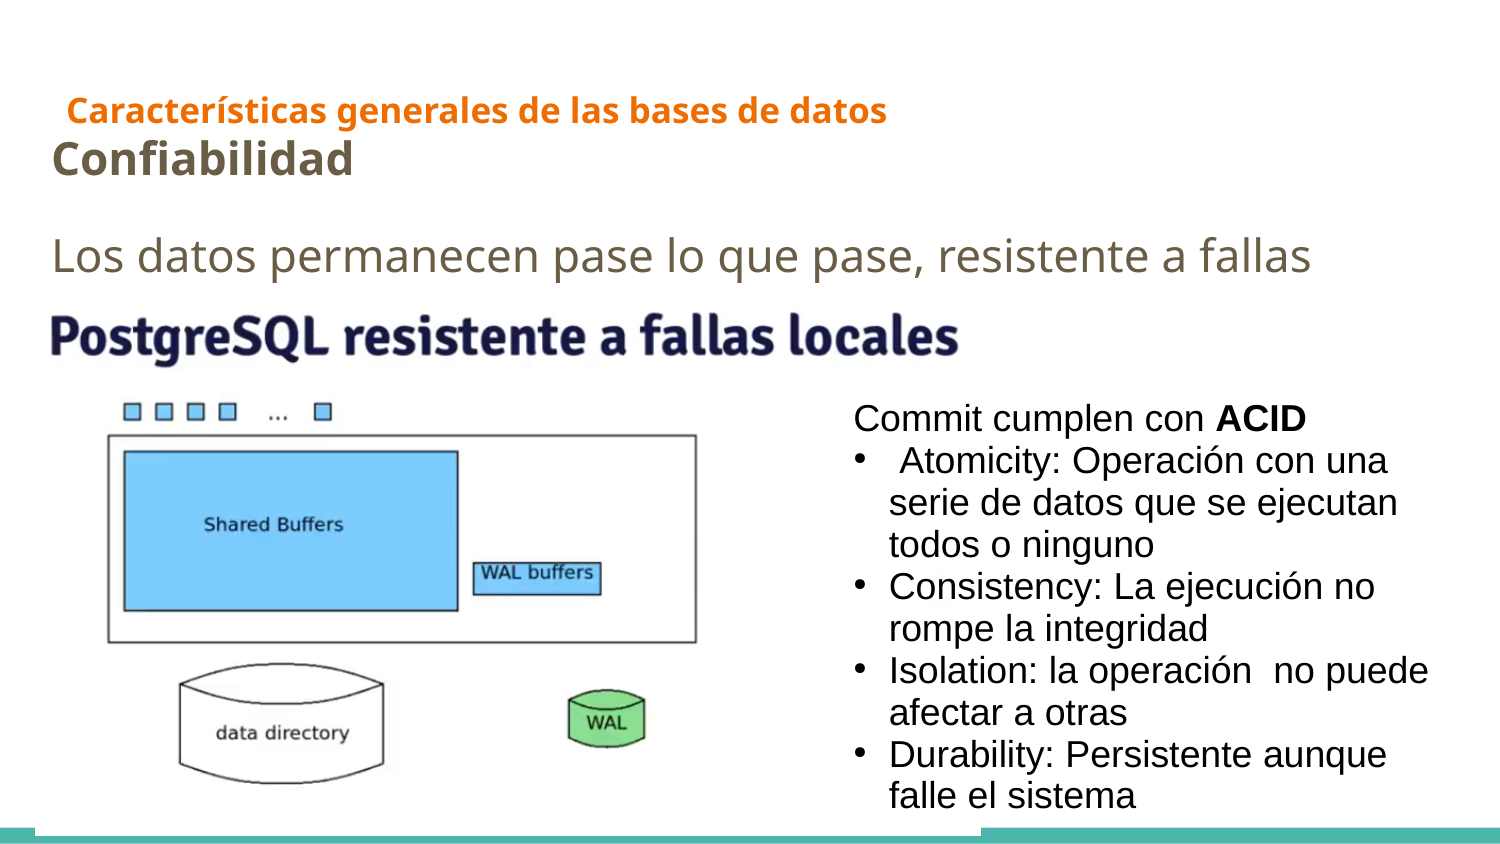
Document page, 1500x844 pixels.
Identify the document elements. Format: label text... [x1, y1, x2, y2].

text_box Commit cumplen con ACID Atomicity: Operación con una serie de datos que se ejecutan todos o ninguno Consistency: La ejecución no rompe la integridad Isolation: la operación no puede afectar a otras Durability: Persistente aunque falle el sistema [838, 389, 1477, 825]
picture [35, 295, 981, 836]
title Características generales de las bases de datos [51, 72, 1449, 117]
subtitle Confiabilidad Los datos permanecen pase lo que pase, resistente a fallas [51, 117, 1449, 286]
